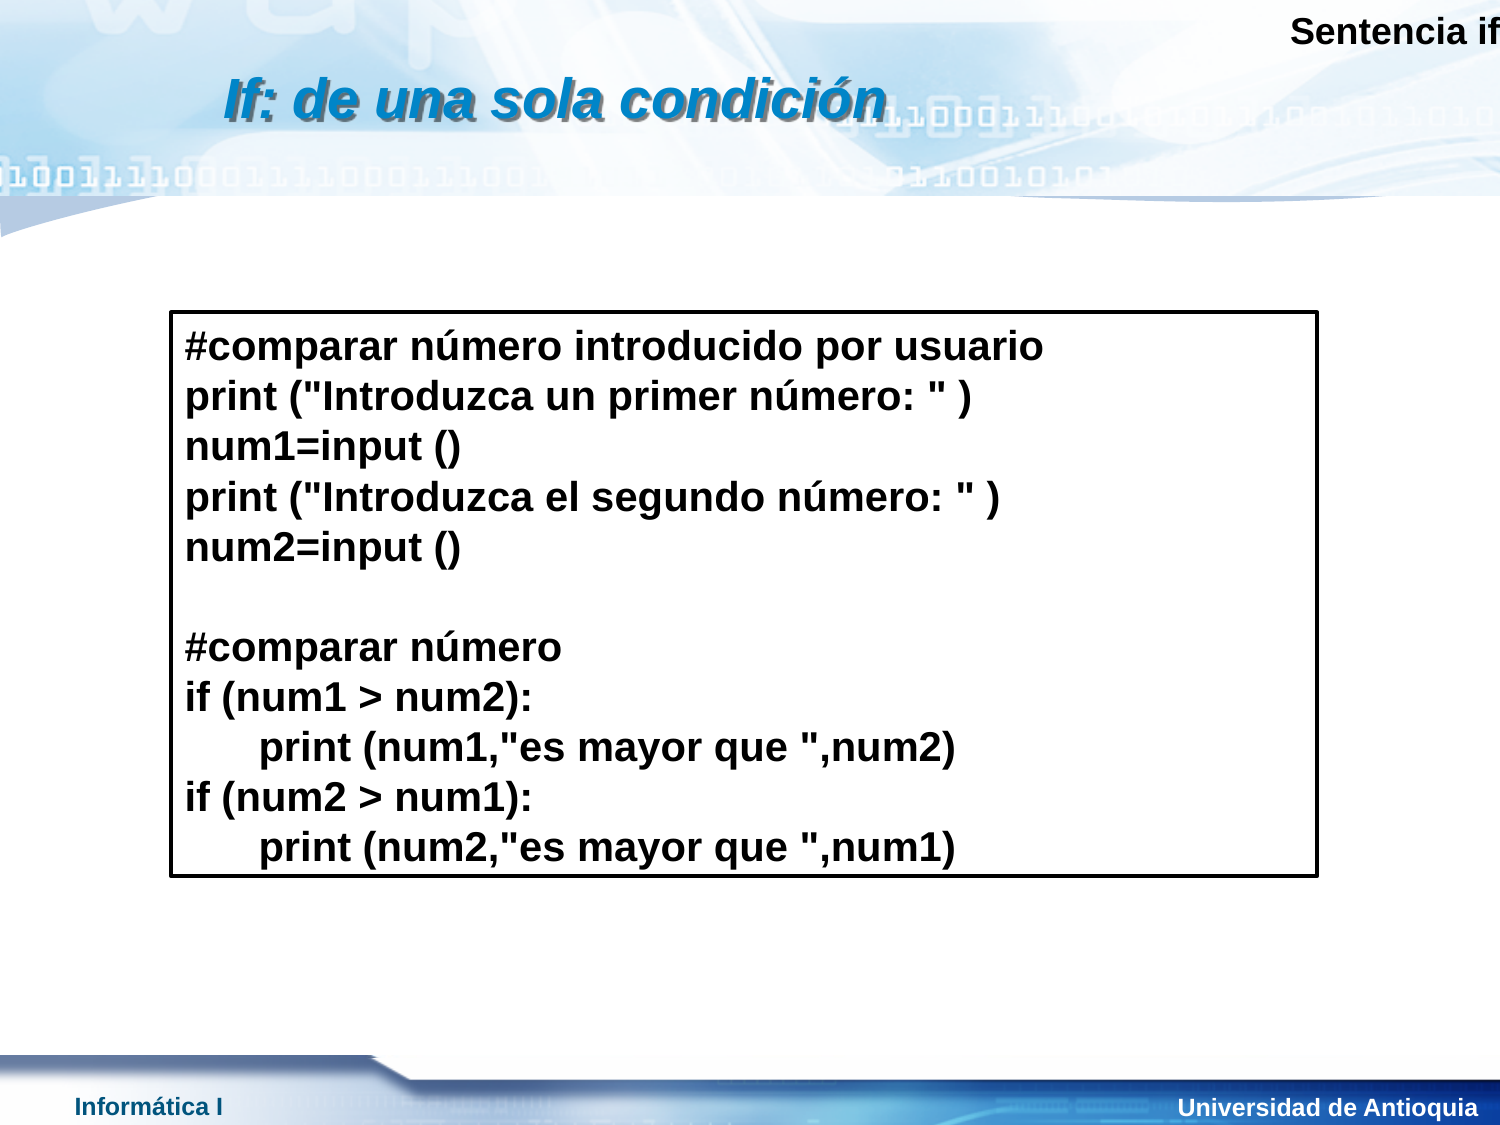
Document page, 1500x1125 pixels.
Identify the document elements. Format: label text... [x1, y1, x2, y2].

text_box #comparar número introducido por usuario print ("Introduzca un primer número: " ) num1=input () print ("Introduzca el segundo número: " ) num2=input () #comparar número if (num1 > num2): print (num1,"es mayor que ",num2) if (num2 > num1): print (num2,"es mayor que ",num1) [171, 312, 1317, 877]
text_box Sentencia if [1276, 0, 1500, 59]
title If: de una sola condición [208, 54, 1462, 139]
picture [0, 0, 1500, 196]
picture [0, 1055, 1500, 1125]
